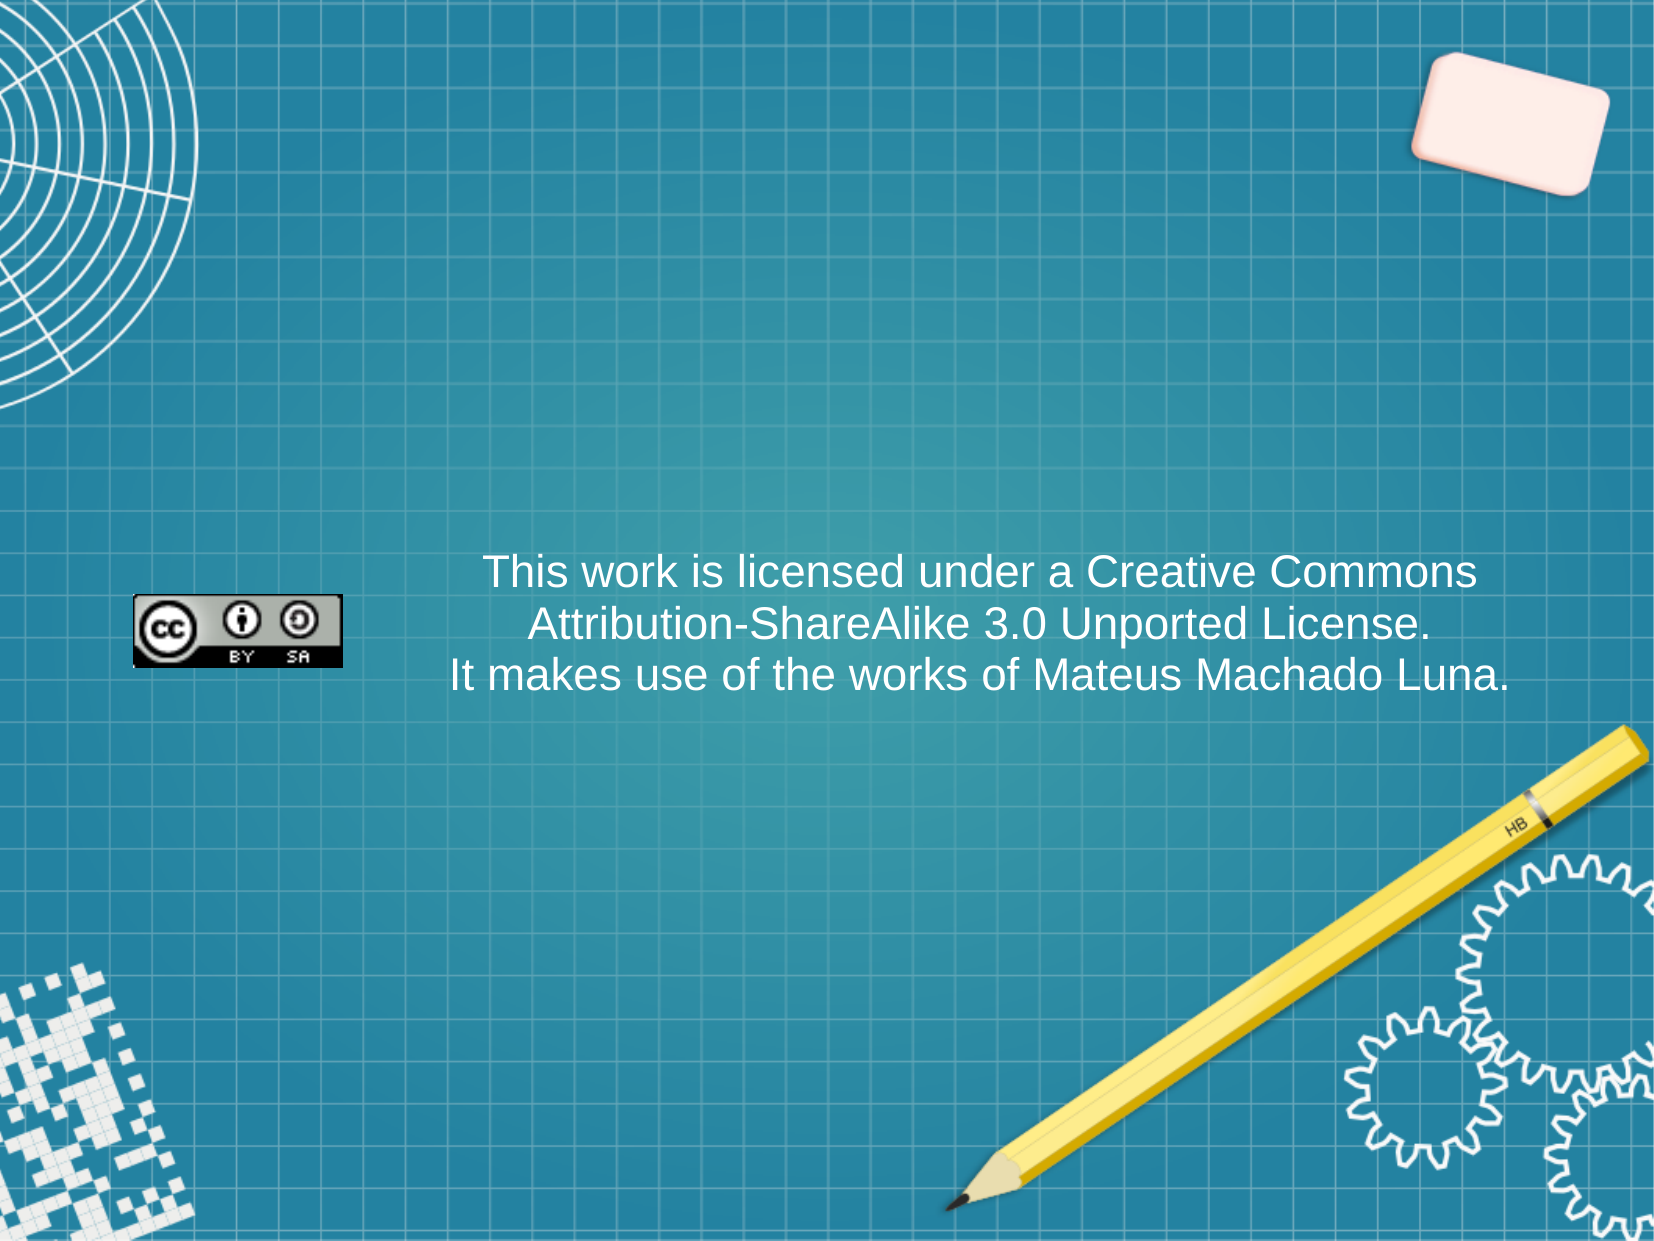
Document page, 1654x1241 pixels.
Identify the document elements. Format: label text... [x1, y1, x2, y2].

title This work is licensed under a Creative Commons Attribution-ShareAlike 3.0 Unported License. It makes use of the works of Mateus Machado Luna. [389, 519, 1571, 727]
picture [0, 0, 1654, 1241]
